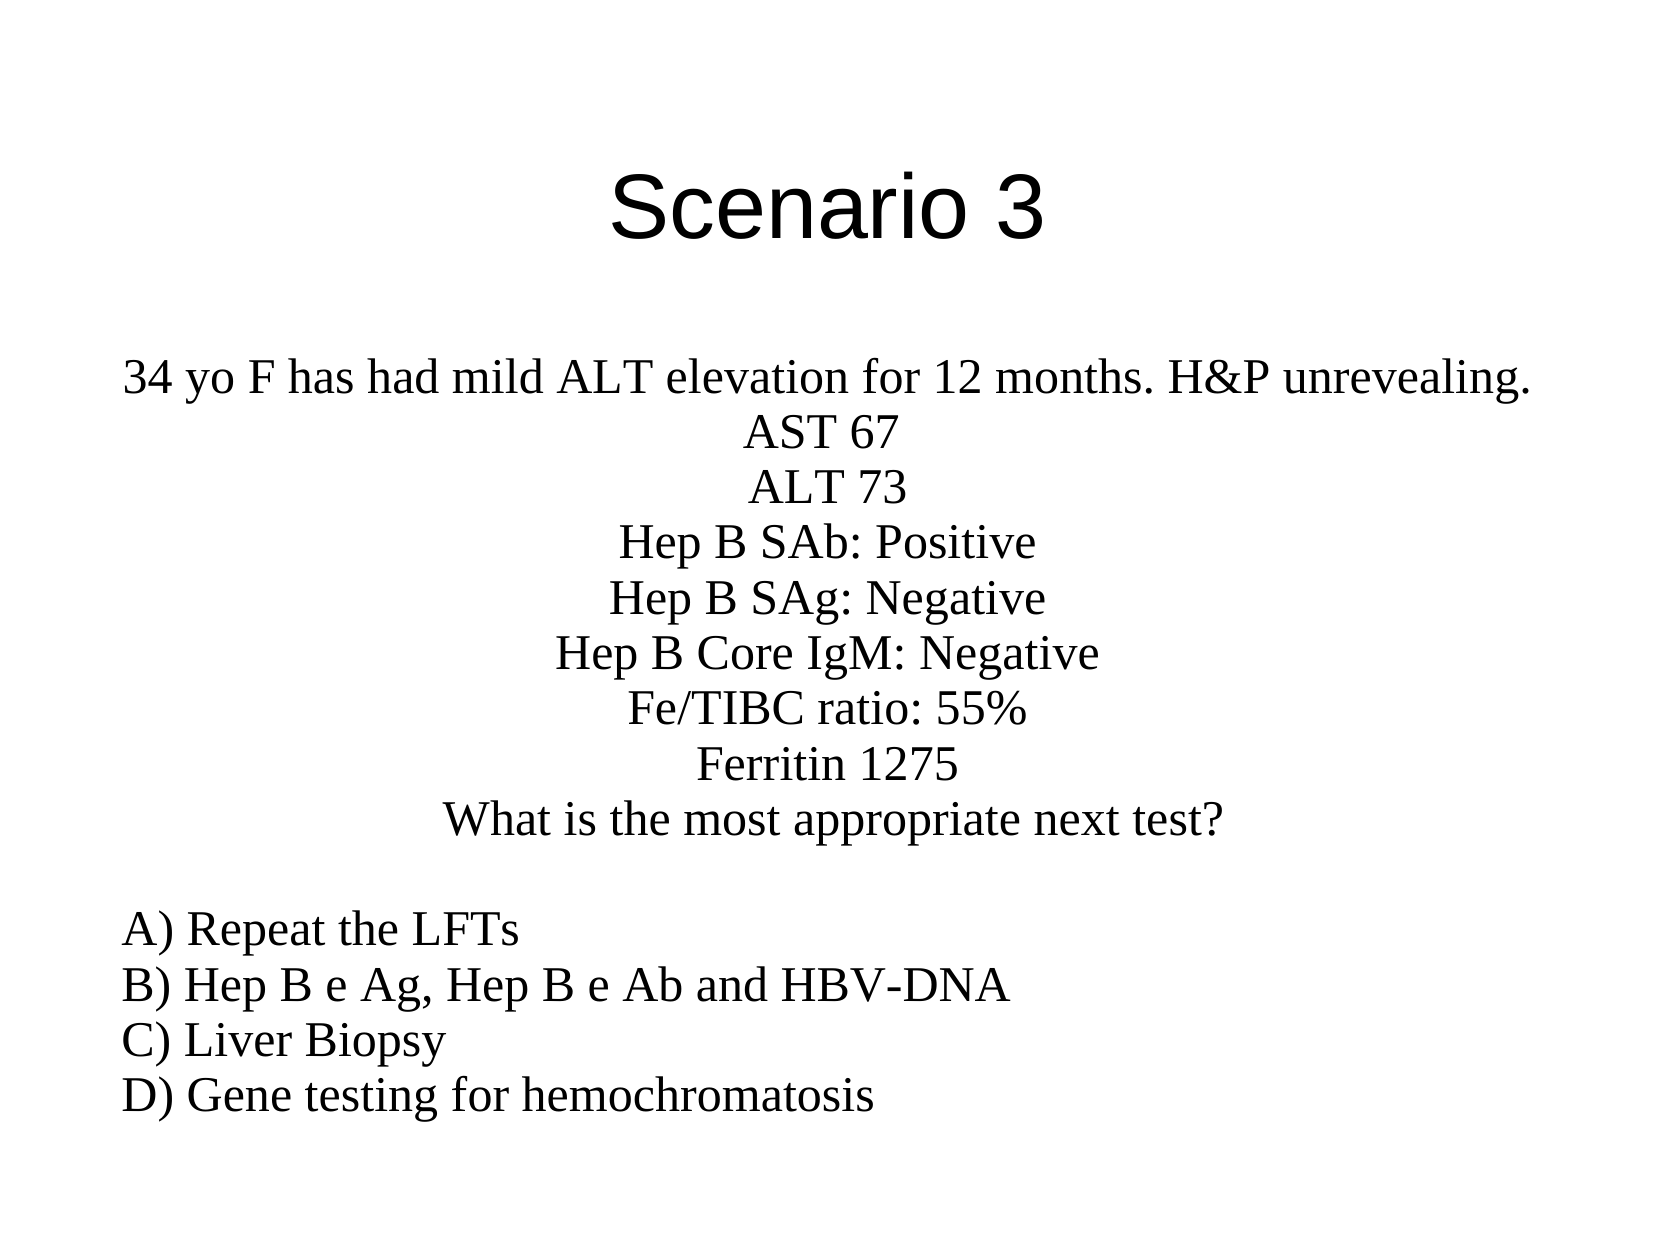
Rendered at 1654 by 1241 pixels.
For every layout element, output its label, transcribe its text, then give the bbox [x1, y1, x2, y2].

title Scenario 3 [121, 102, 1534, 311]
subtitle 34 yo F has had mild ALT elevation for 12 months. H&P unrevealing. AST 67 ALT 73 Hep B SAb: Positive Hep B SAg: Negative Hep B Core IgM: Negative Fe/TIBC ratio: 55% Ferritin 1275 What is the most appropriate next test? A) Repeat the LFTs B) Hep B e Ag, Hep B e Ab and HBV-DNA C) Liver Biopsy D) Gene testing for hemochromatosis [121, 312, 1534, 1159]
